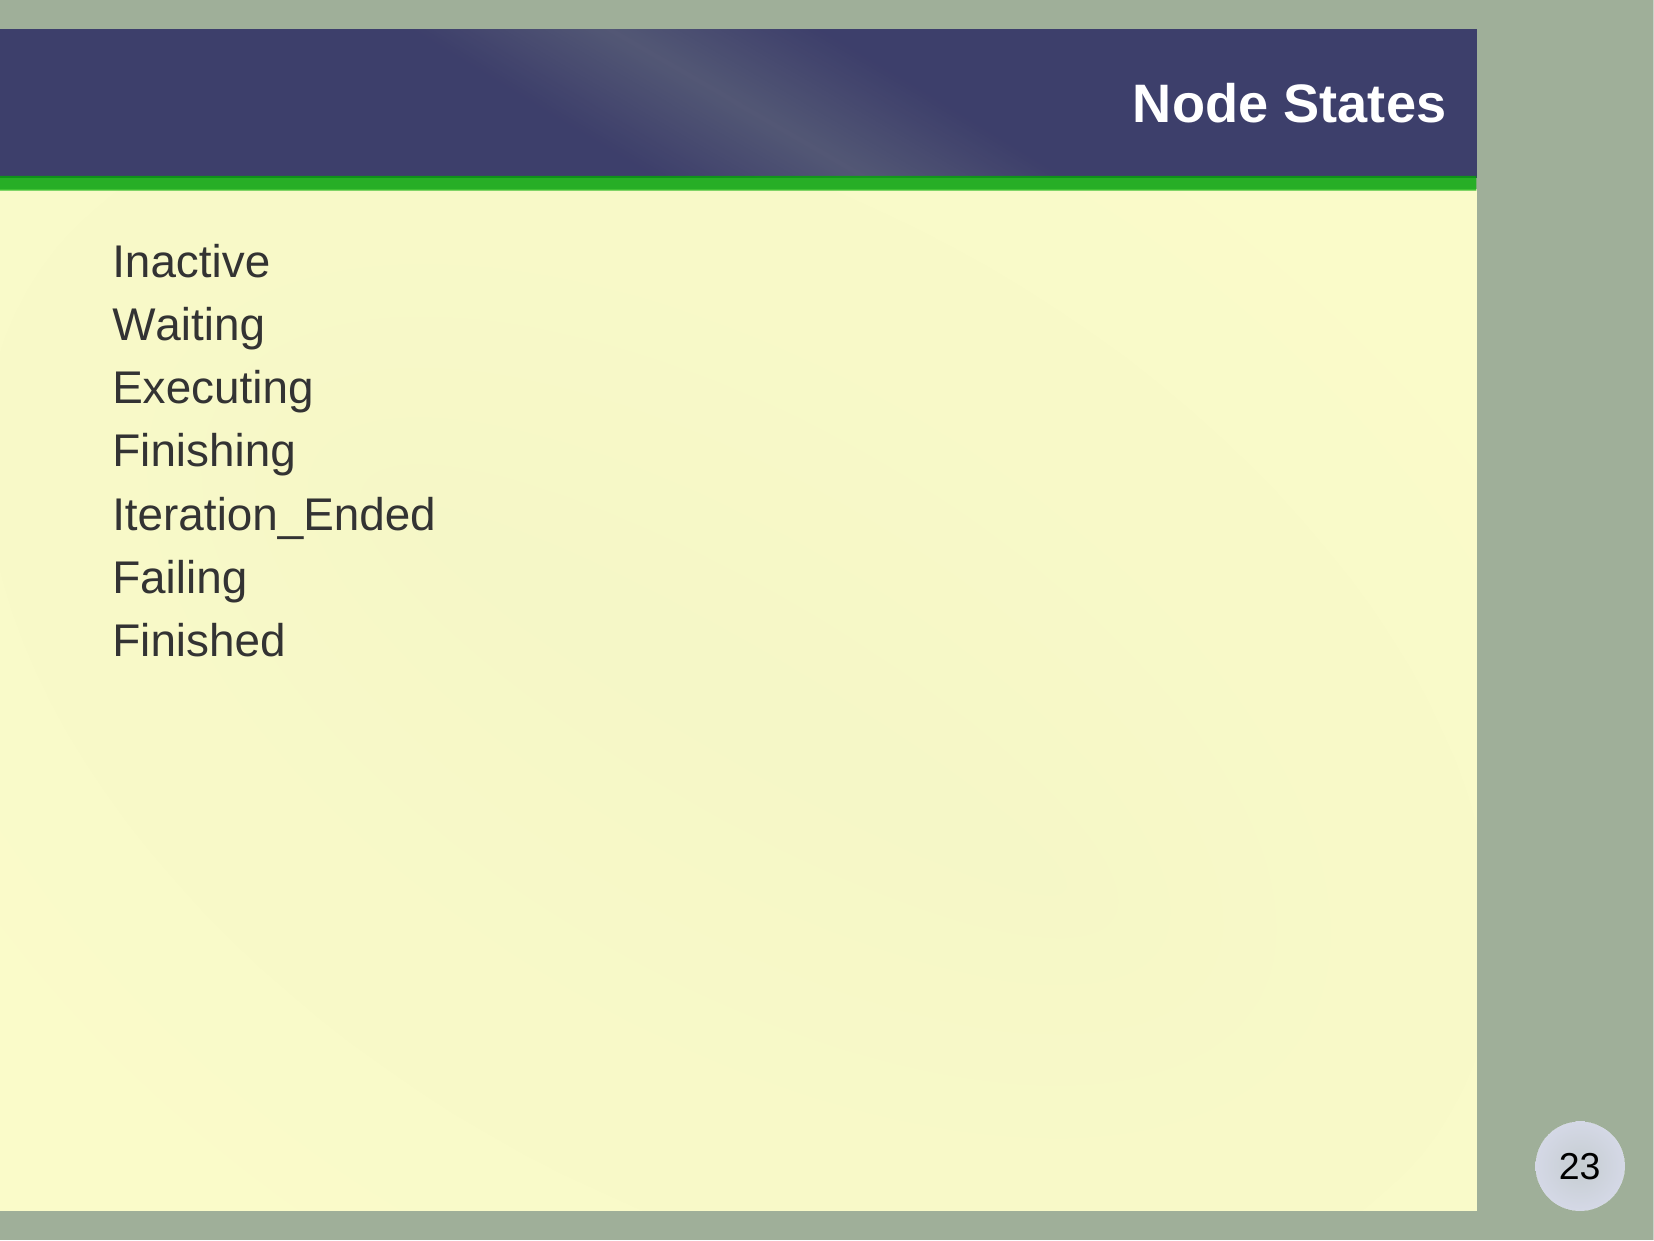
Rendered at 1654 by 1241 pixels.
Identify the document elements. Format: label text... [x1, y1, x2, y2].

list Inactive Waiting Executing Finishing Iteration_Ended Failing Finished [59, 236, 1418, 1182]
title Node States [29, 59, 1447, 148]
